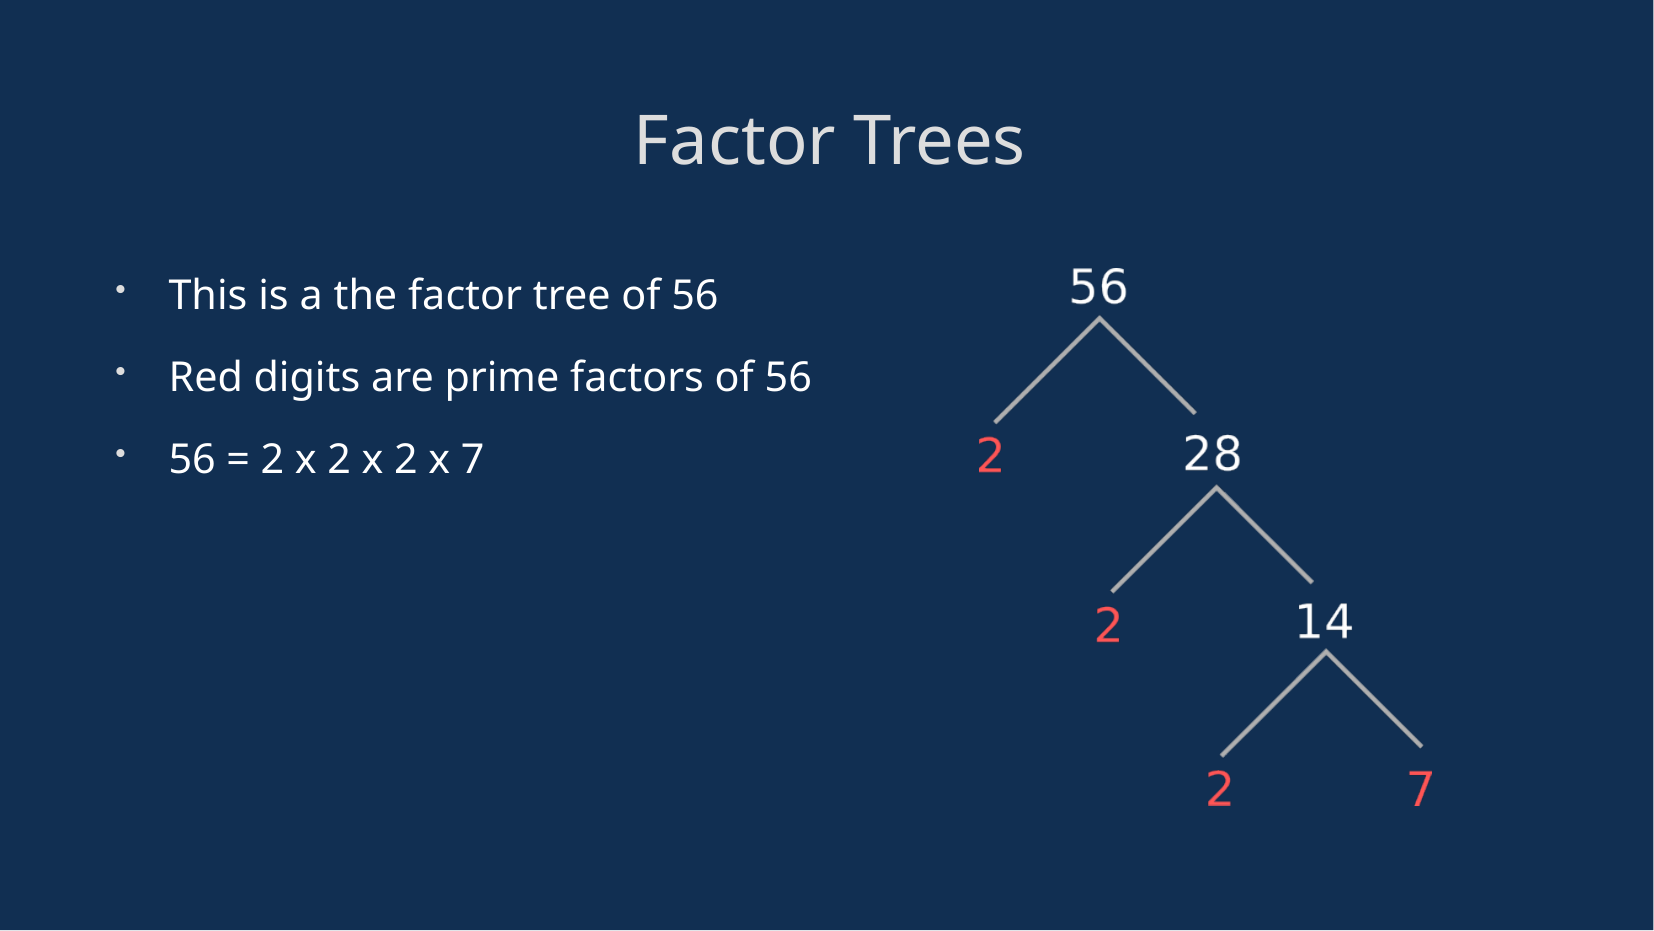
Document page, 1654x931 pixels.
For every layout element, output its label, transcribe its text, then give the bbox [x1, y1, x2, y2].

title Factor Trees [97, 56, 1563, 220]
picture [979, 268, 1432, 806]
list This is a the factor tree of 56 Red digits are prime factors of 56 56 = 2 x 2 x 2 x 7 [97, 268, 813, 806]
